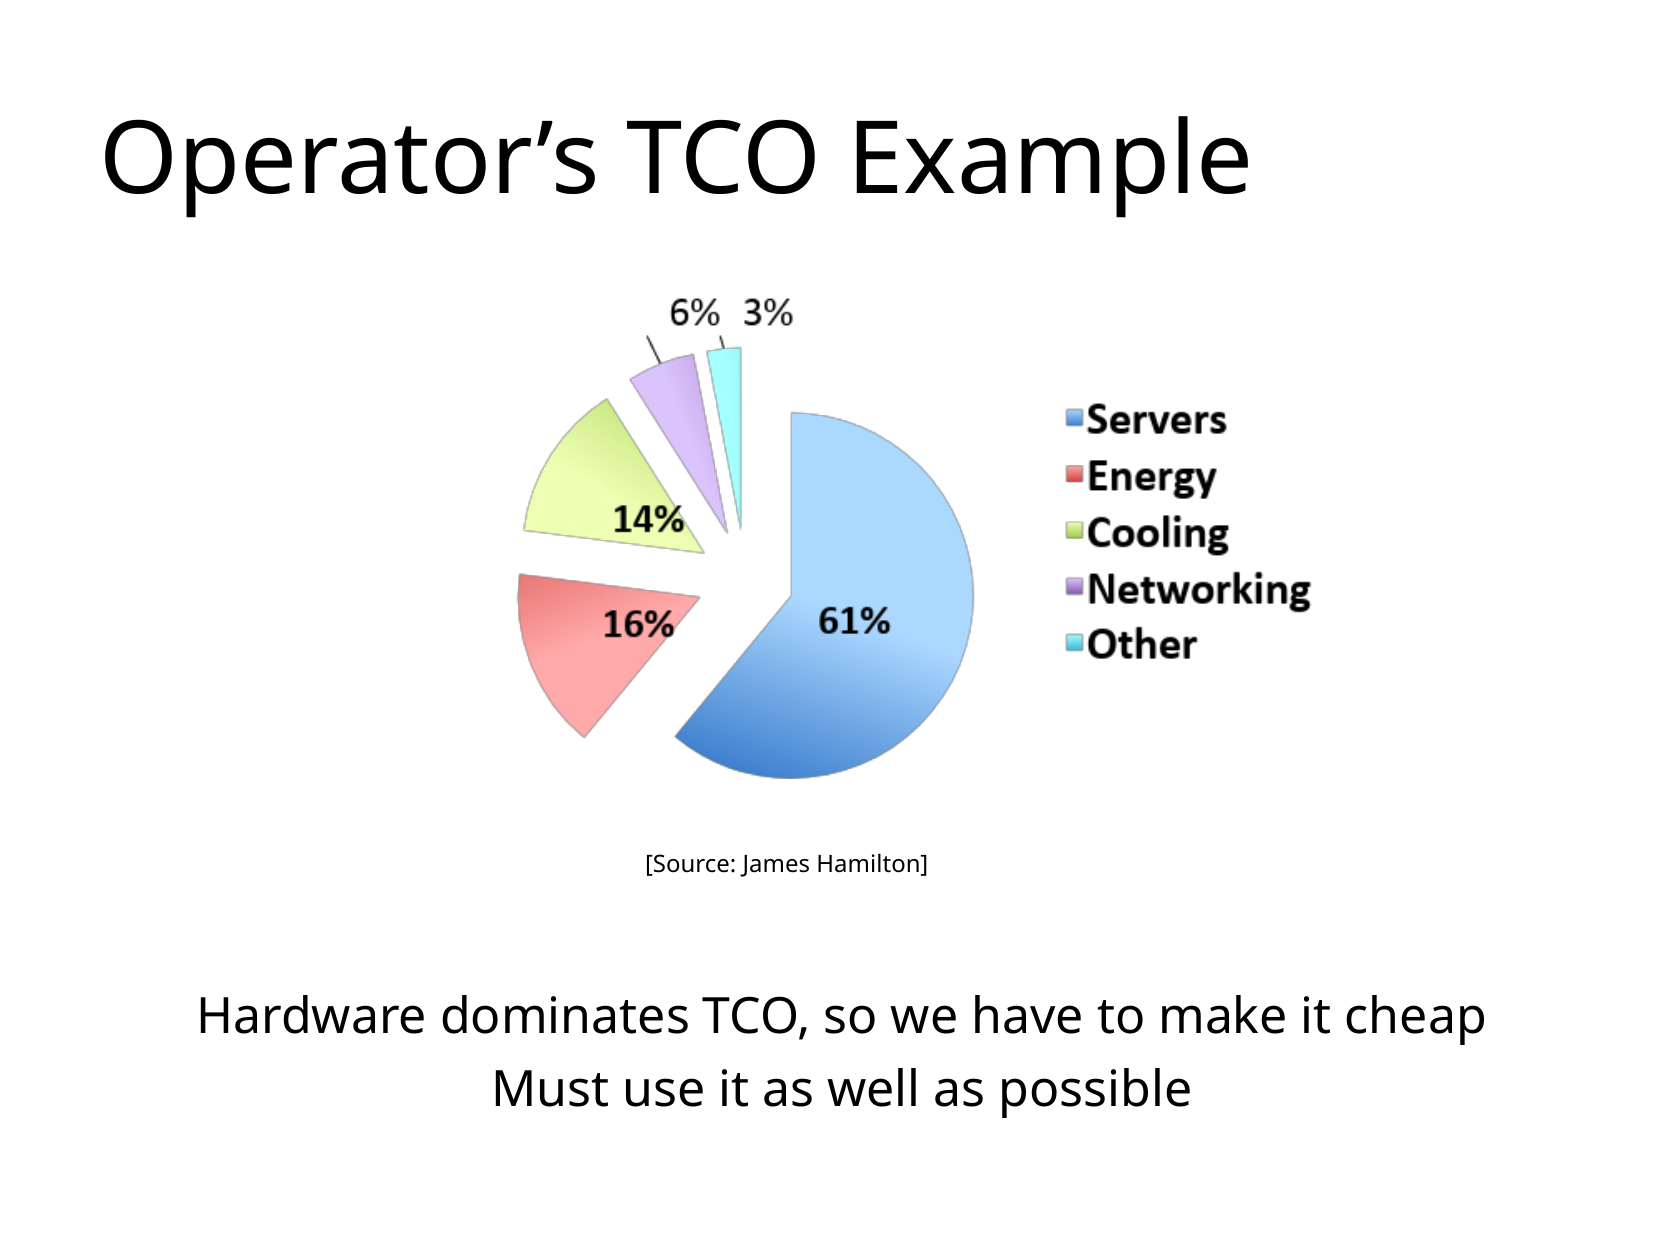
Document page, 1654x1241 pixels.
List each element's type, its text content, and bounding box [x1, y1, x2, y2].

list Hardware dominates TCO, so we have to make it cheap Must use it as well as possible [168, 974, 1517, 1184]
text_box [Source: James Hamilton] [614, 840, 966, 887]
title Operator’s TCO Example [82, 49, 1571, 257]
picture [381, 284, 1378, 874]
